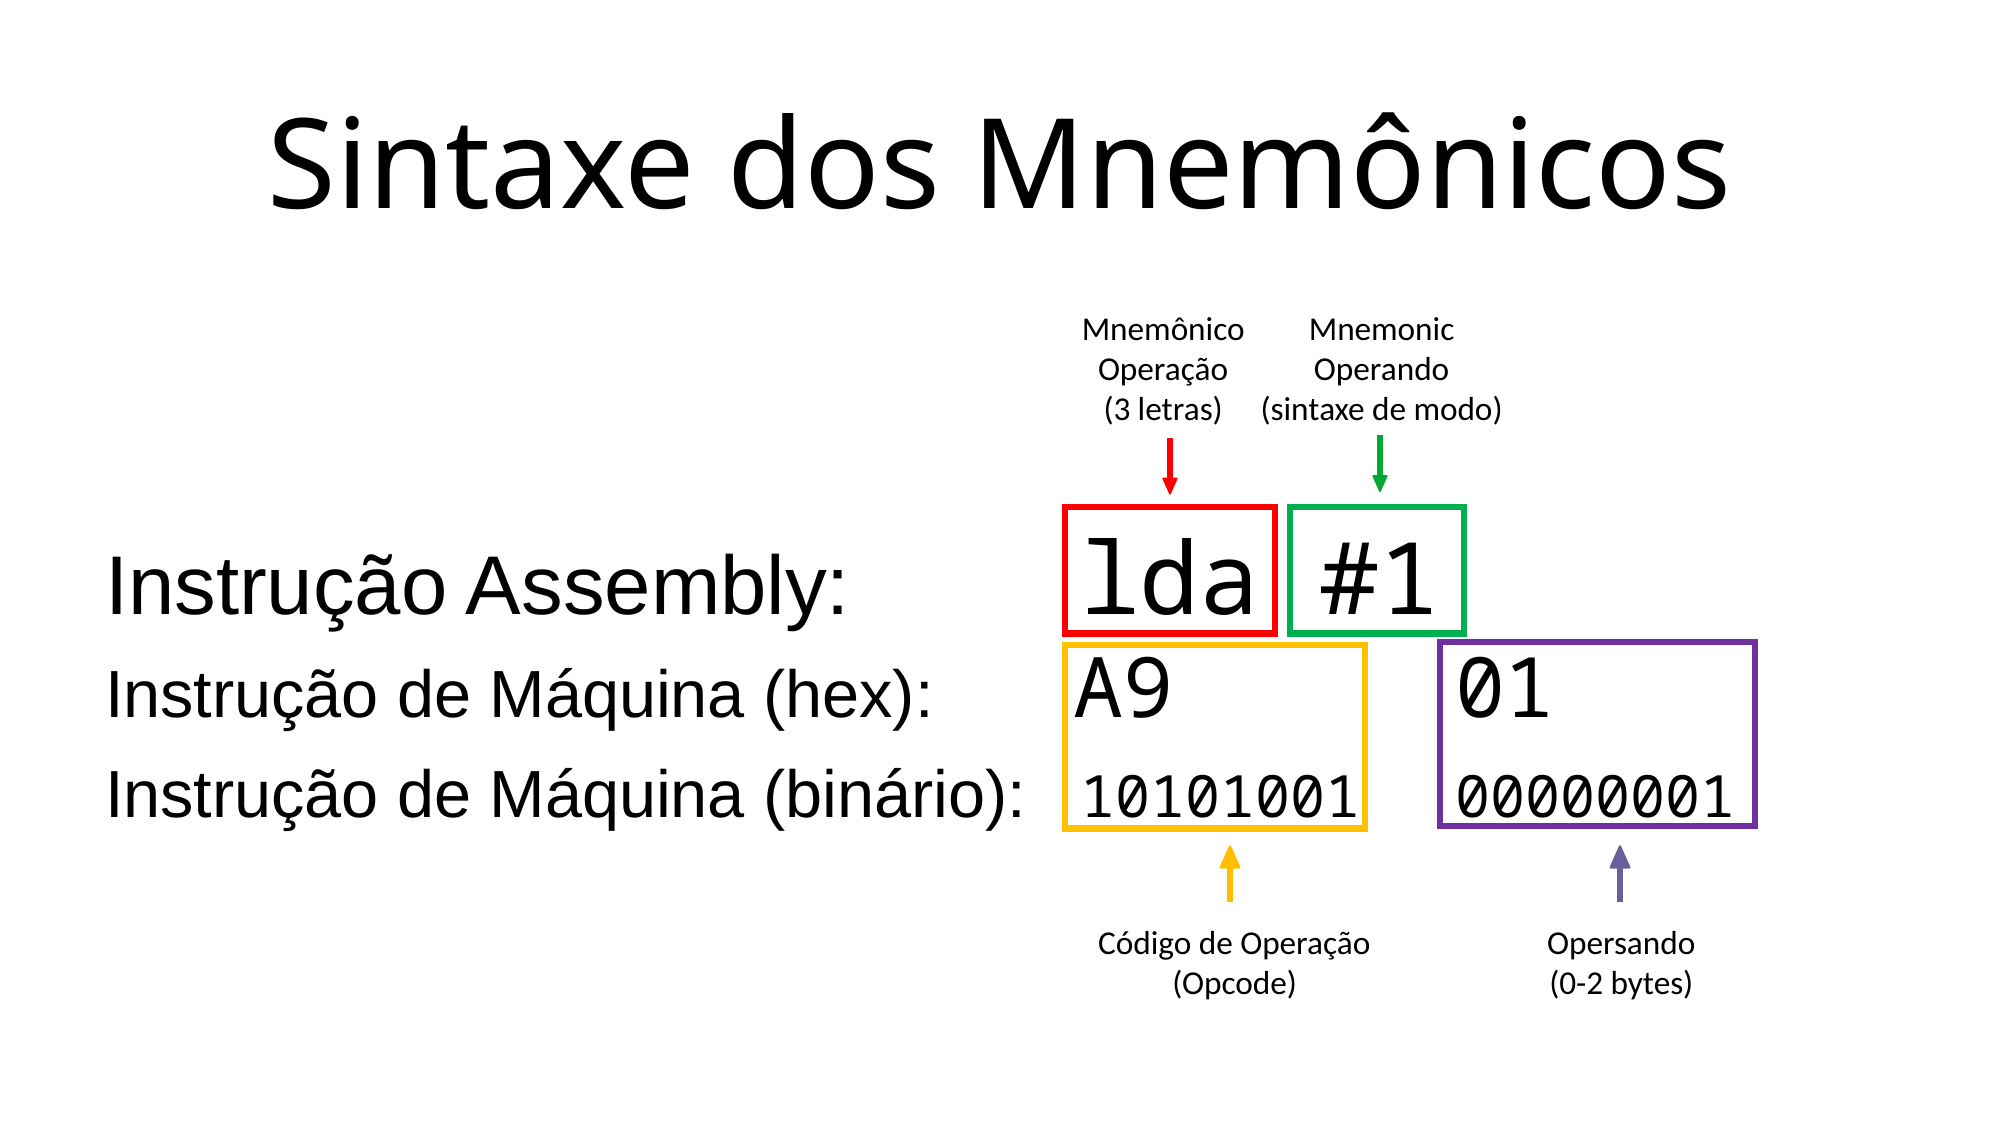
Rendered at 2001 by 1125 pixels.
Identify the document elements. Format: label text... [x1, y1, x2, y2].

text_box Instrução Assembly: lda #1 Instrução de Máquina (hex): A9 01 Instrução de Máquina (binário): 10101001 00000001 [90, 507, 1849, 846]
text_box Mnemonic Operando (sintaxe de modo) [1272, 299, 1537, 449]
text_box Instrução Assembly: lda #1 Instrução de Máquina (hex): A9 01 Instrução de Máquina (binário): 10101001 00000001 [1293, 510, 1461, 630]
title Sintaxe dos Mnemônicos [137, 59, 1863, 278]
text_box Mnemônico Operação (3 letras) [1055, 299, 1272, 452]
text_box Instrução Assembly: lda #1 Instrução de Máquina (hex): A9 01 Instrução de Máquina (binário): 10101001 00000001 [1068, 510, 1272, 630]
text_box Opersando (0-2 bytes) [1515, 913, 1728, 1021]
text_box Código de Operação (Opcode) [1060, 913, 1410, 1021]
